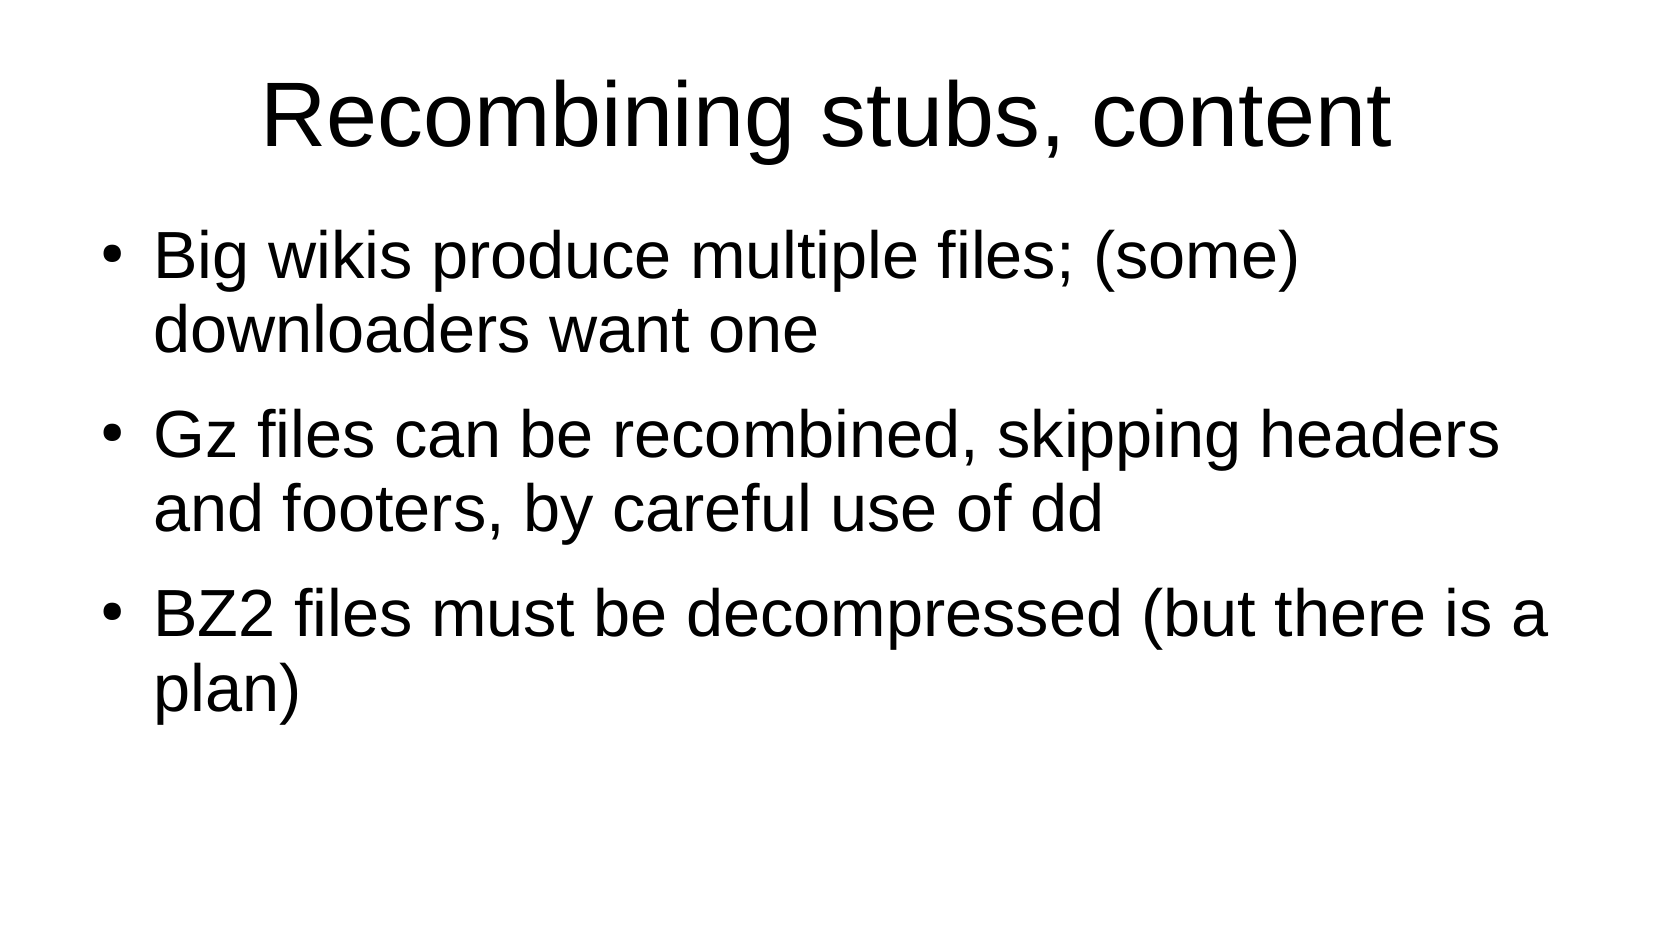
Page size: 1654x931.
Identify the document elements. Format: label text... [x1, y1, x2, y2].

list Big wikis produce multiple files; (some) downloaders want one Gz files can be recombined, skipping headers and footers, by careful use of dd BZ2 files must be decompressed (but there is a plan) [82, 217, 1571, 758]
title Recombining stubs, content [82, 37, 1571, 193]
